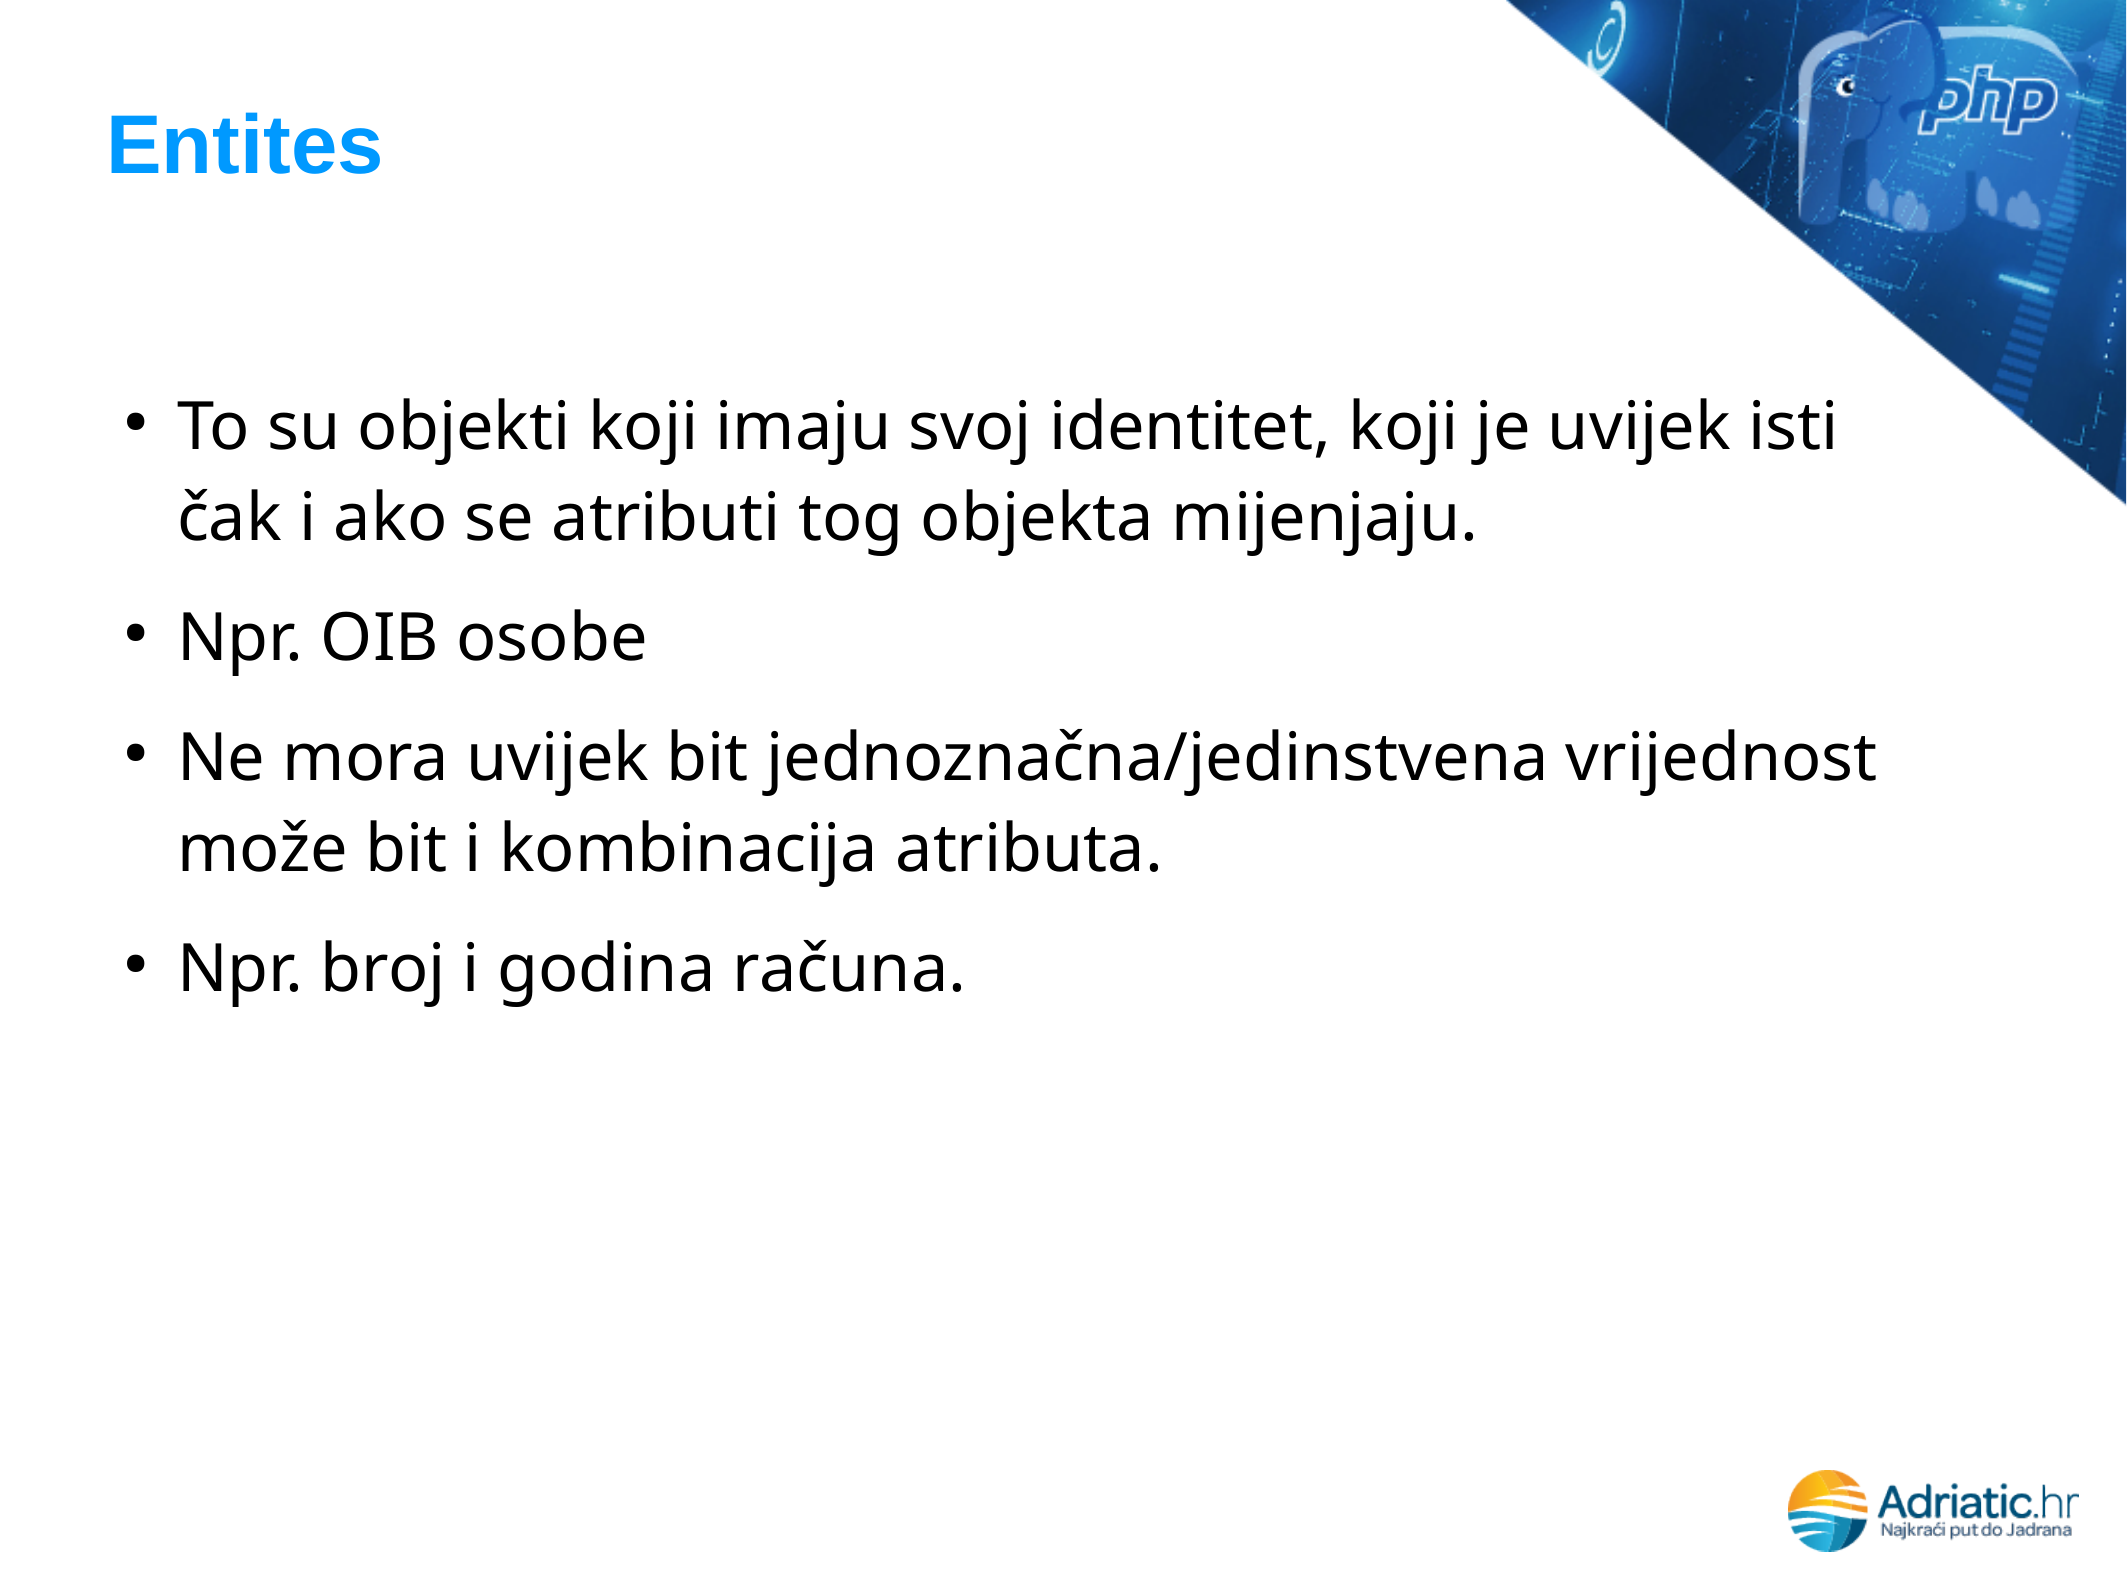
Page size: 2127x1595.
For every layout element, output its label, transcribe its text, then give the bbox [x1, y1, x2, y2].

title Entites [106, 70, 1630, 219]
picture [1505, 0, 2127, 625]
picture [1788, 1470, 2079, 1552]
list To su objekti koji imaju svoj identitet, koji je uvijek isti čak i ako se atributi tog objekta mijenjaju. Npr. OIB osobe Ne mora uvijek bit jednoznačna/jedinstvena vrijednost može bit i kombinacija atributa. Npr. broj i godina računa. [106, 377, 1938, 1453]
